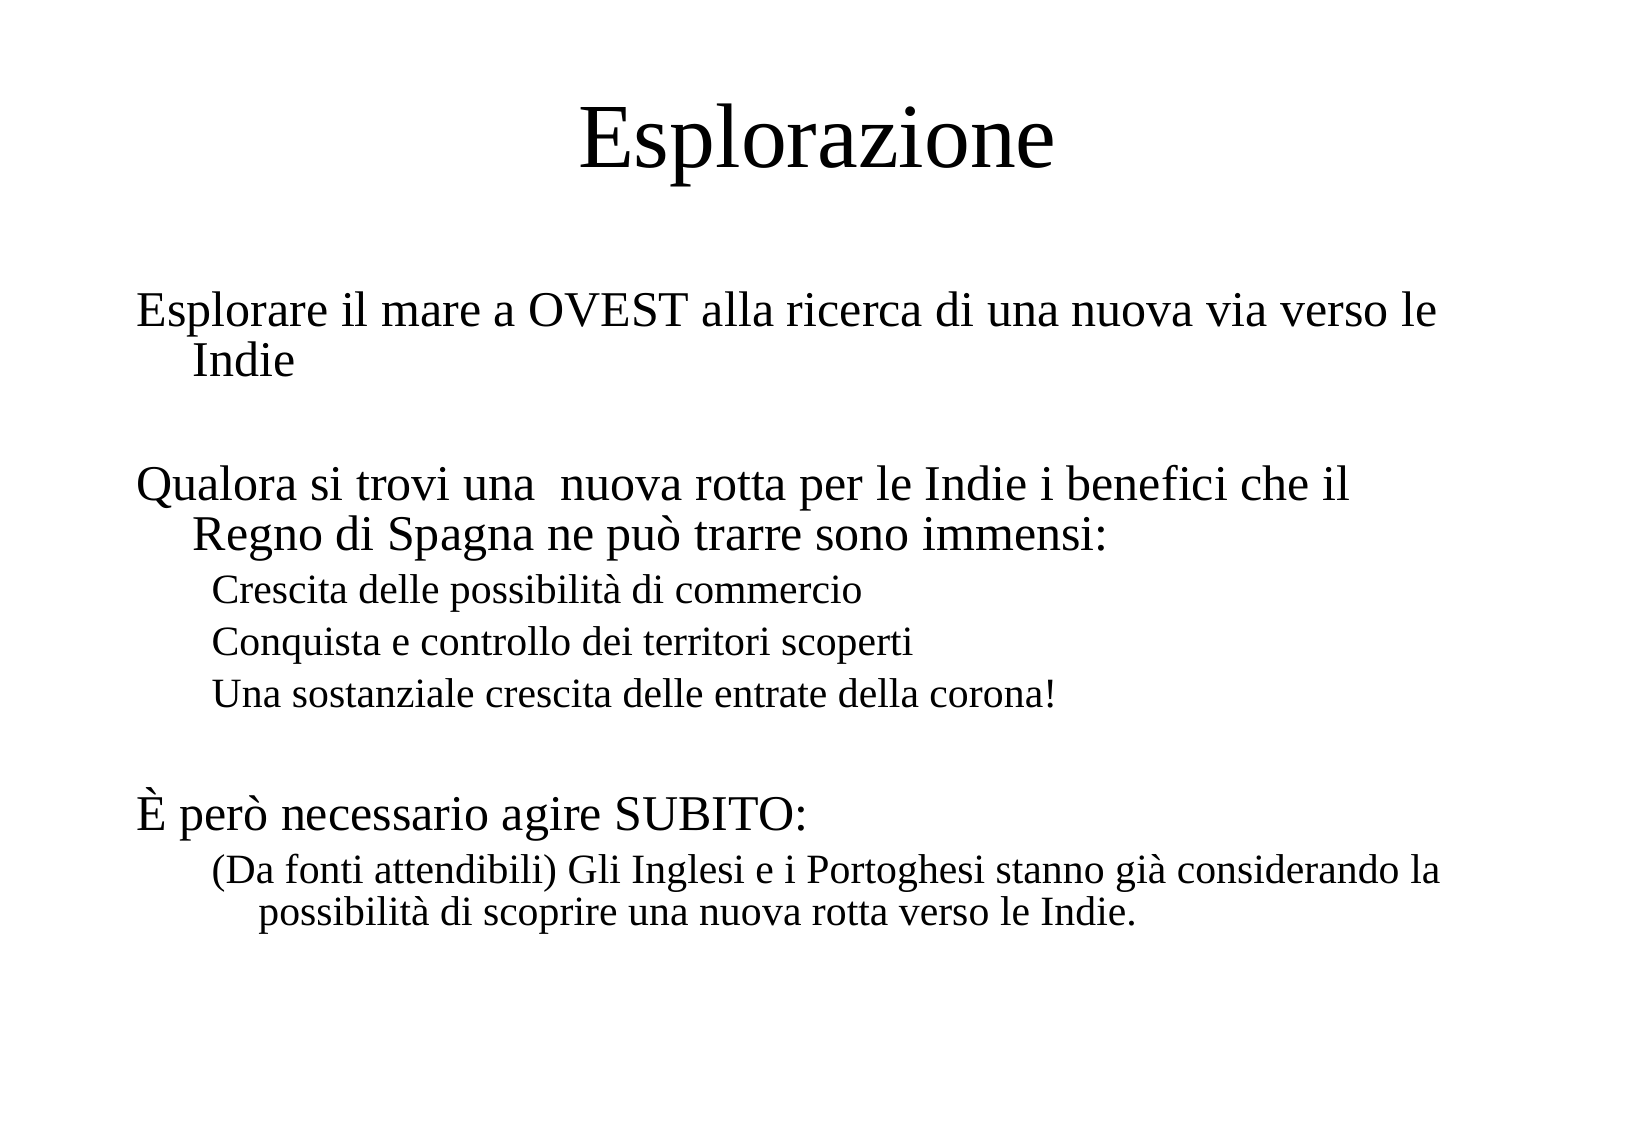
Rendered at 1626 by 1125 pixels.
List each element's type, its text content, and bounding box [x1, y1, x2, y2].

title Esplorazione [127, 42, 1509, 231]
list Esplorare il mare a OVEST alla ricerca di una nuova via verso le Indie Qualora si trovi una nuova rotta per le Indie i benefici che il Regno di Spagna ne può trarre sono immensi: Crescita delle possibilità di commercio Conquista e controllo dei territori scoperti Una sostanziale crescita delle entrate della corona! È però necessario agire SUBITO: (Da fonti attendibili) Gli Inglesi e i Portoghesi stanno già considerando la possibilità di scoprire una nuova rotta verso le Indie. [121, 278, 1504, 1001]
